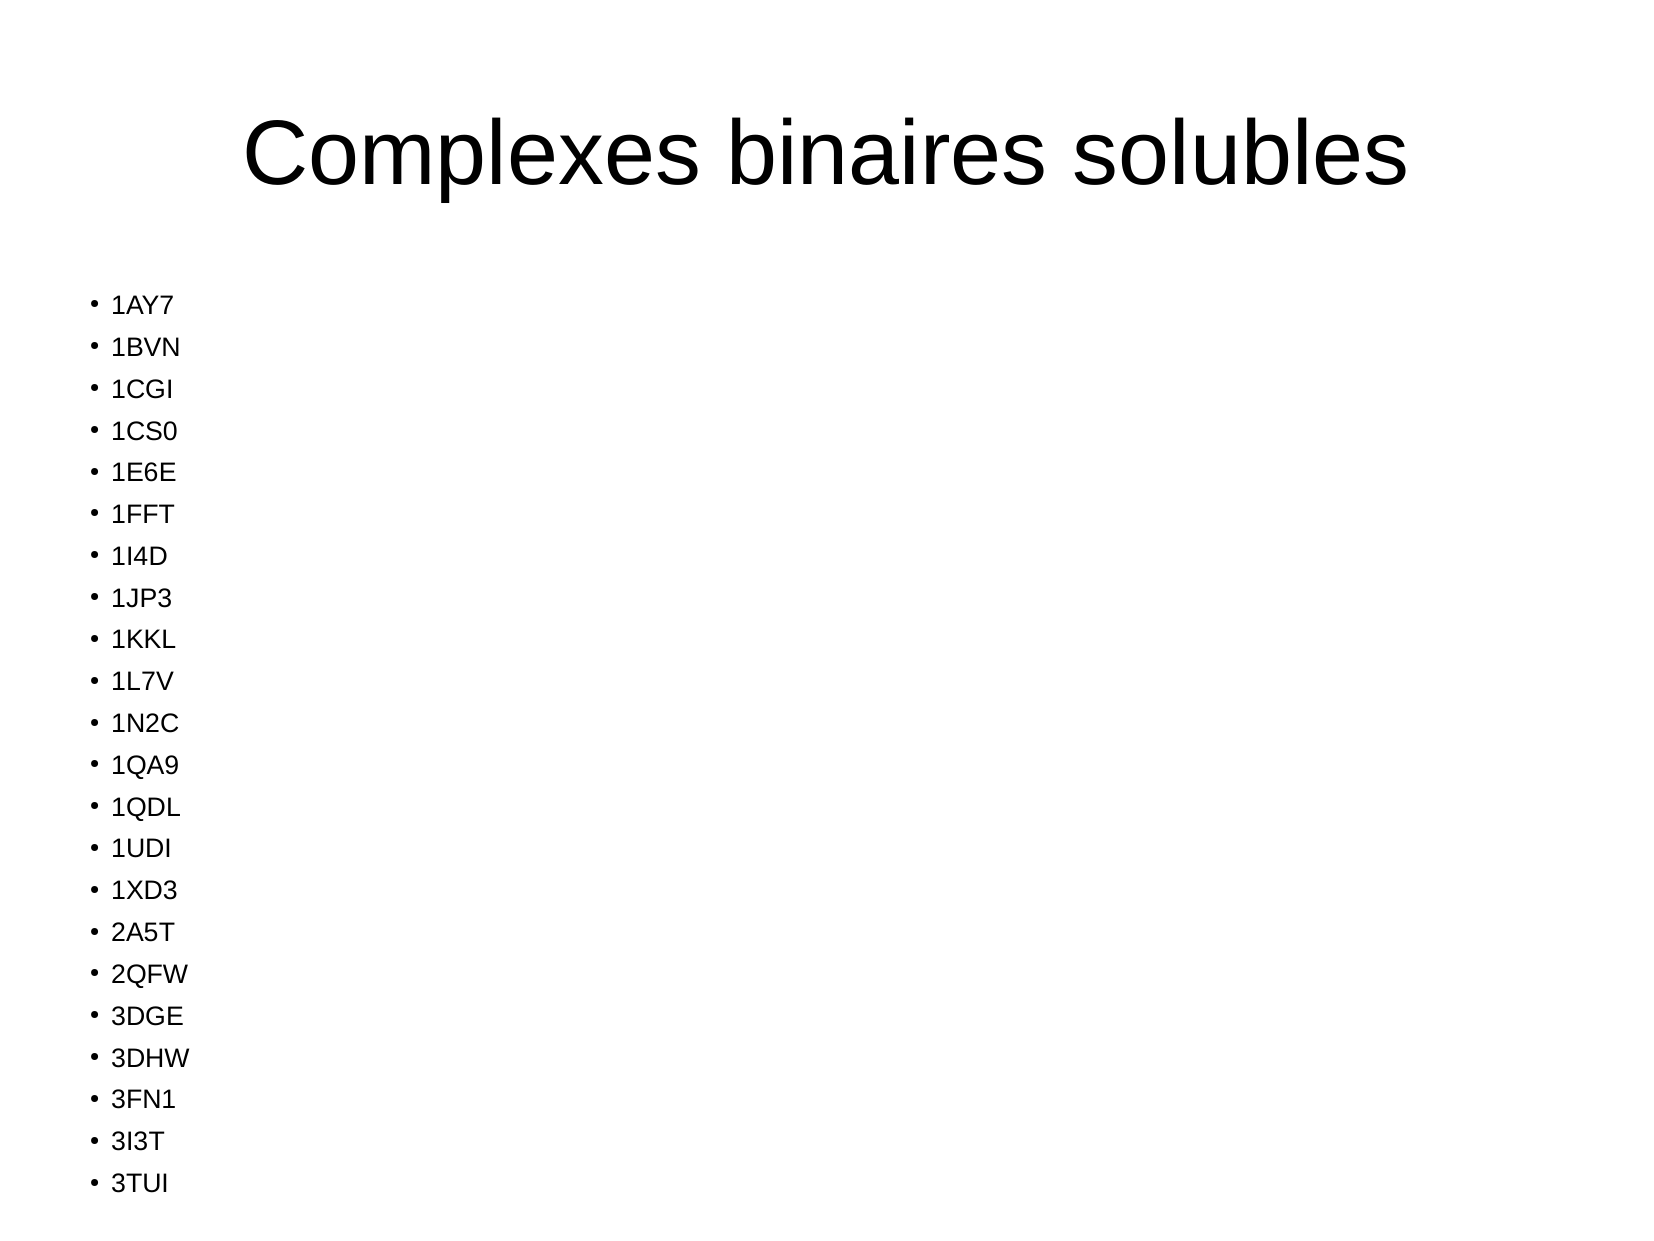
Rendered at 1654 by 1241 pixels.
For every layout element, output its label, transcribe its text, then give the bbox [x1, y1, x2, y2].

list 1AY7 1BVN 1CGI 1CS0 1E6E 1FFT 1I4D 1JP3 1KKL 1L7V 1N2C 1QA9 1QDL 1UDI 1XD3 2A5T 2QFW 3DGE 3DHW 3FN1 3I3T 3TUI [82, 290, 1571, 1205]
title Complexes binaires solubles [82, 49, 1571, 257]
